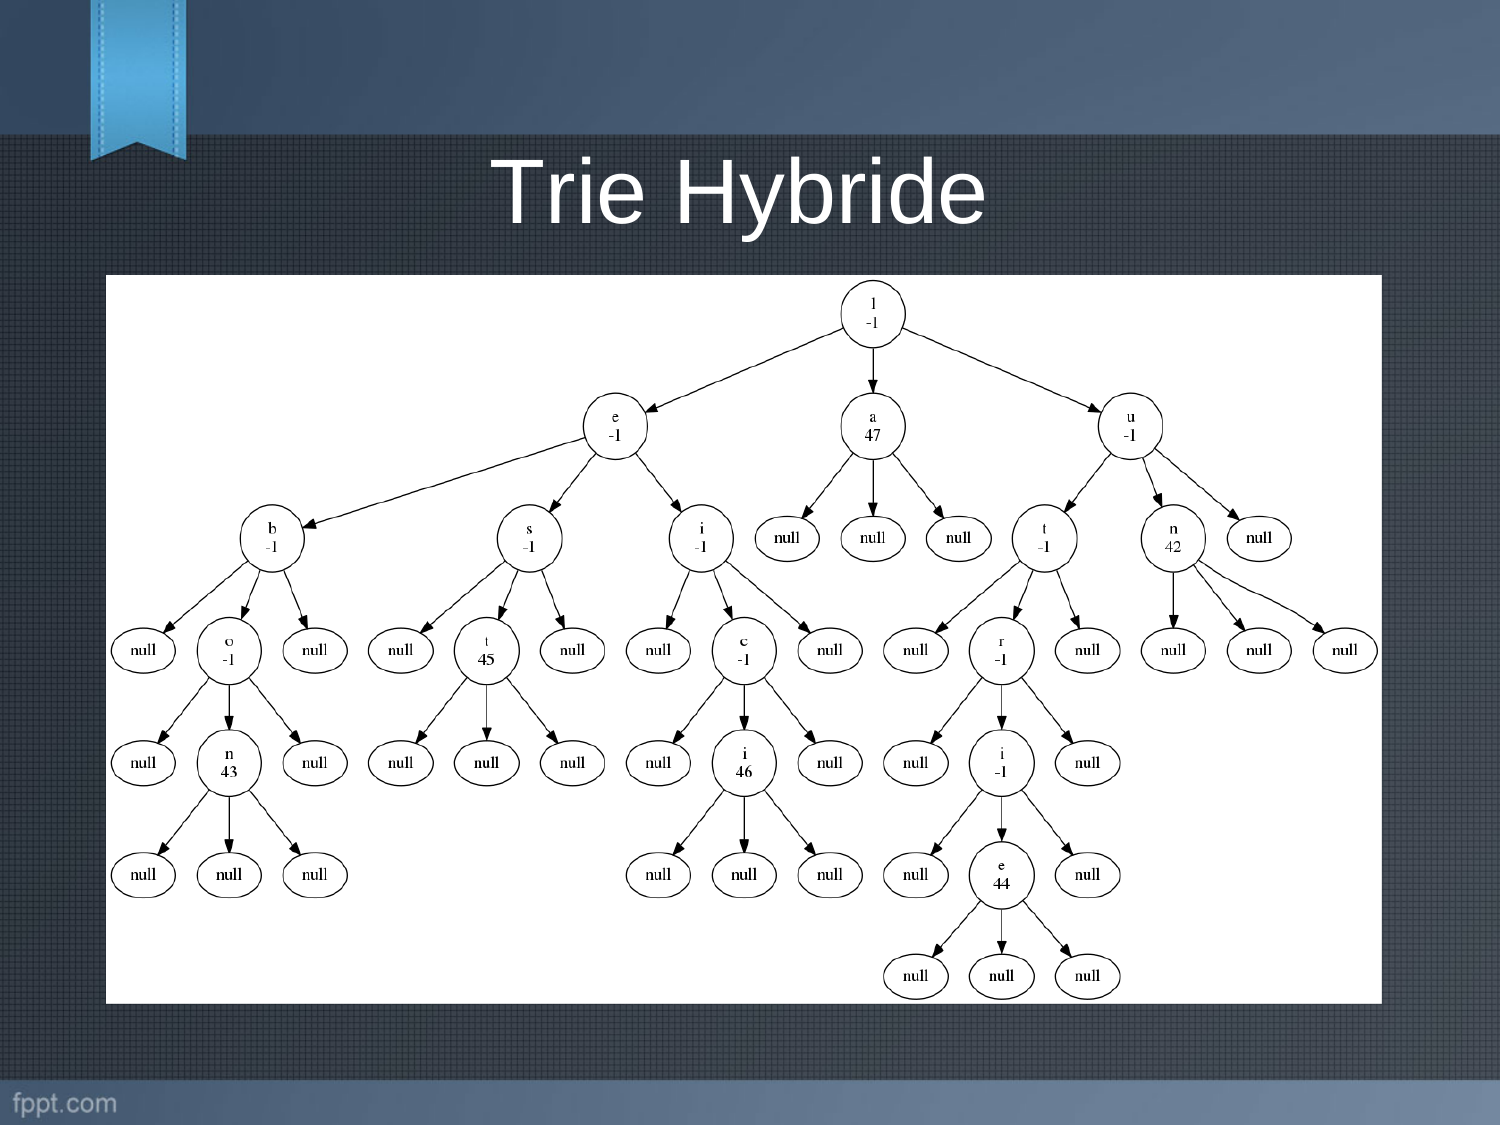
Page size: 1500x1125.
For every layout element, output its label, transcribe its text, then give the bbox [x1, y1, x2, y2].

picture [0, 0, 1500, 1125]
title Trie Hybride [64, 106, 1415, 268]
